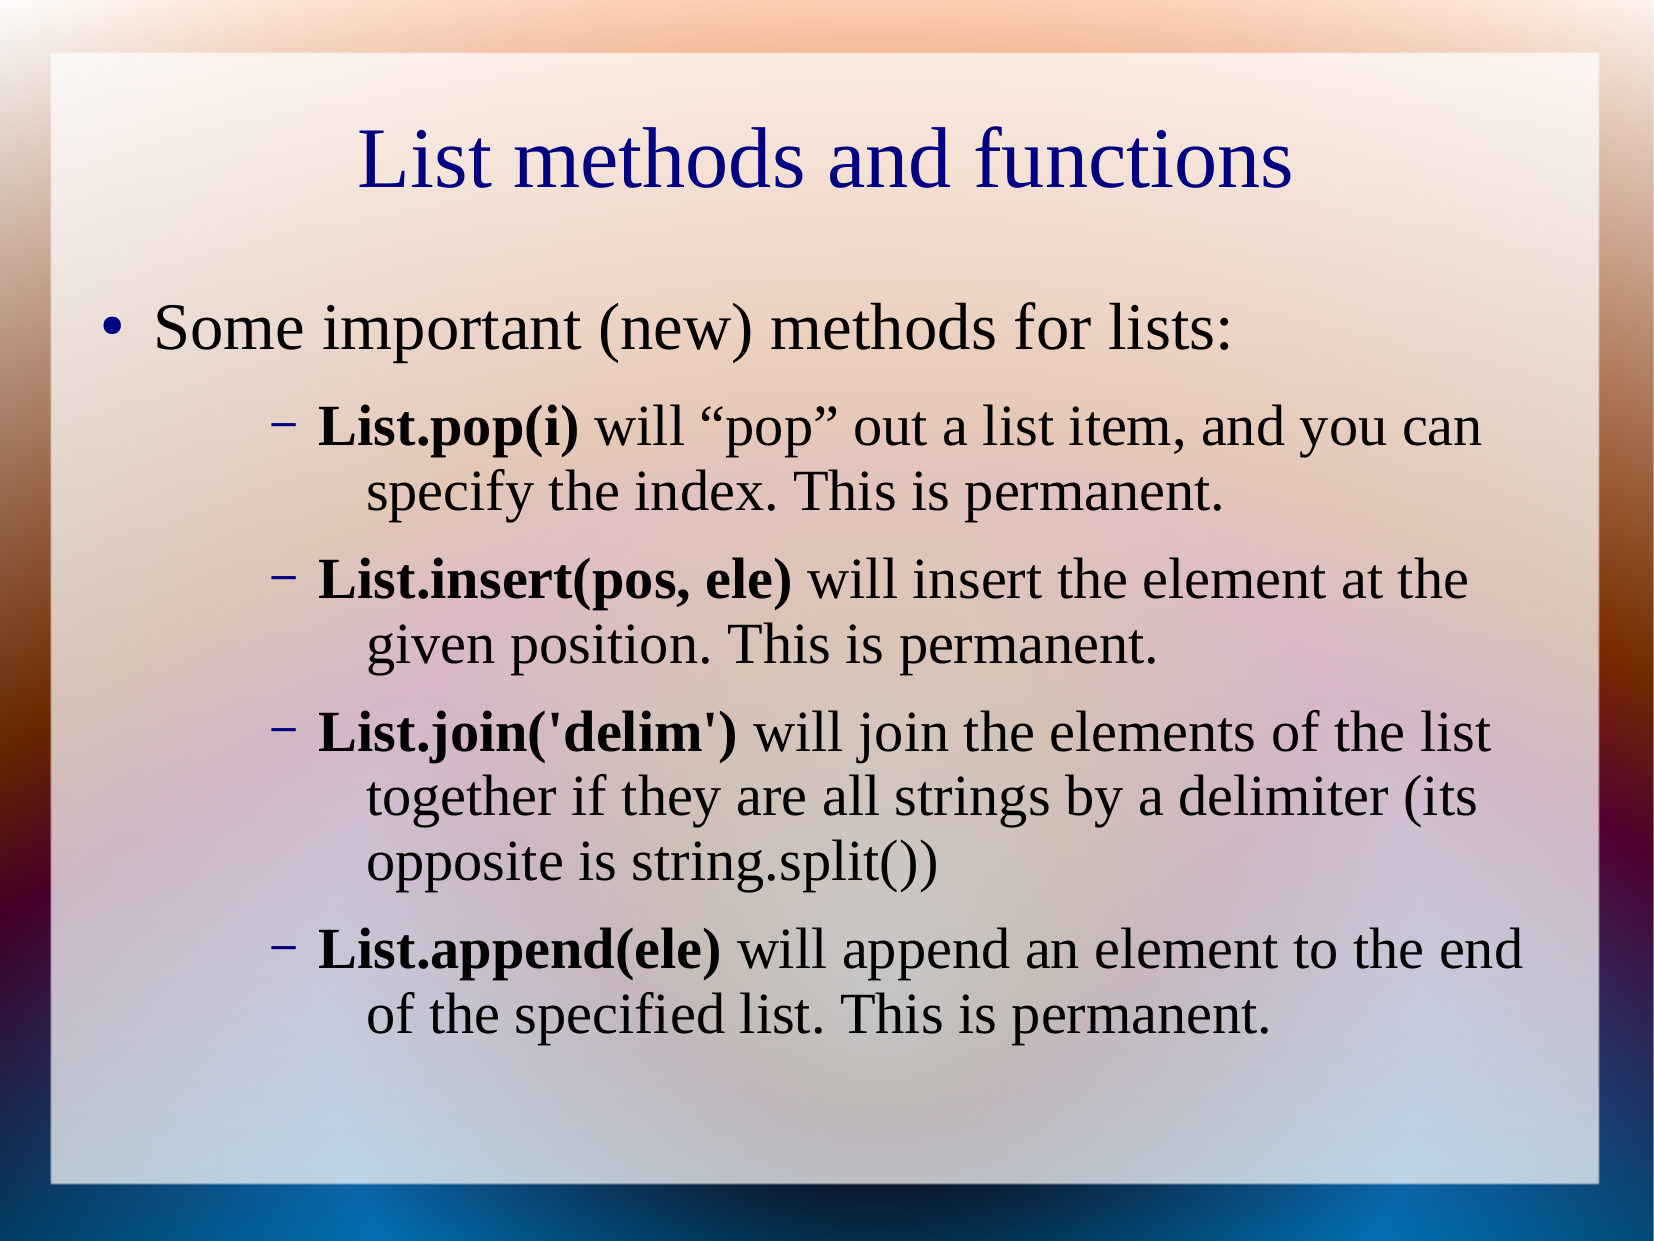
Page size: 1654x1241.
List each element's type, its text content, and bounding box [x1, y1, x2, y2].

list Some important (new) methods for lists: List.pop(i) will “pop” out a list item, and you can specify the index. This is permanent. List.insert(pos, ele) will insert the element at the given position. This is permanent. List.join('delim') will join the elements of the list together if they are all strings by a delimiter (its opposite is string.split()) List.append(ele) will append an element to the end of the specified list. This is permanent. [82, 290, 1571, 1046]
picture [0, 0, 1654, 1241]
title List methods and functions [82, 55, 1571, 263]
